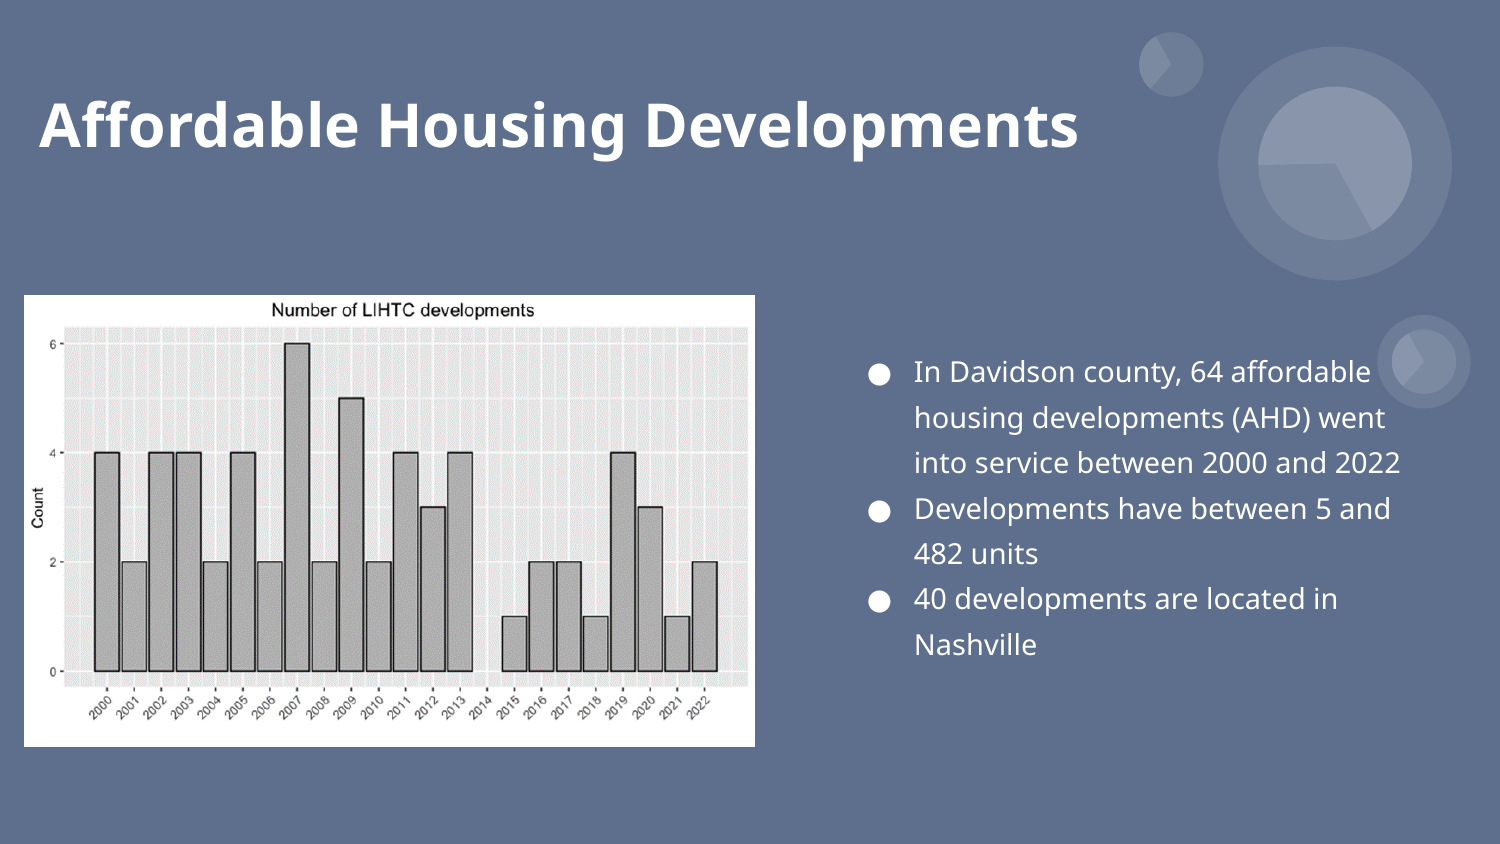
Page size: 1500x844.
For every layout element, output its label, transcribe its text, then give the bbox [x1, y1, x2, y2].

title Affordable Housing Developments [24, 66, 1164, 182]
list In Davidson county, 64 affordable housing developments (AHD) went into service between 2000 and 2022 Developments have between 5 and 482 units 40 developments are located in Nashville [833, 331, 1435, 712]
picture [24, 295, 755, 747]
